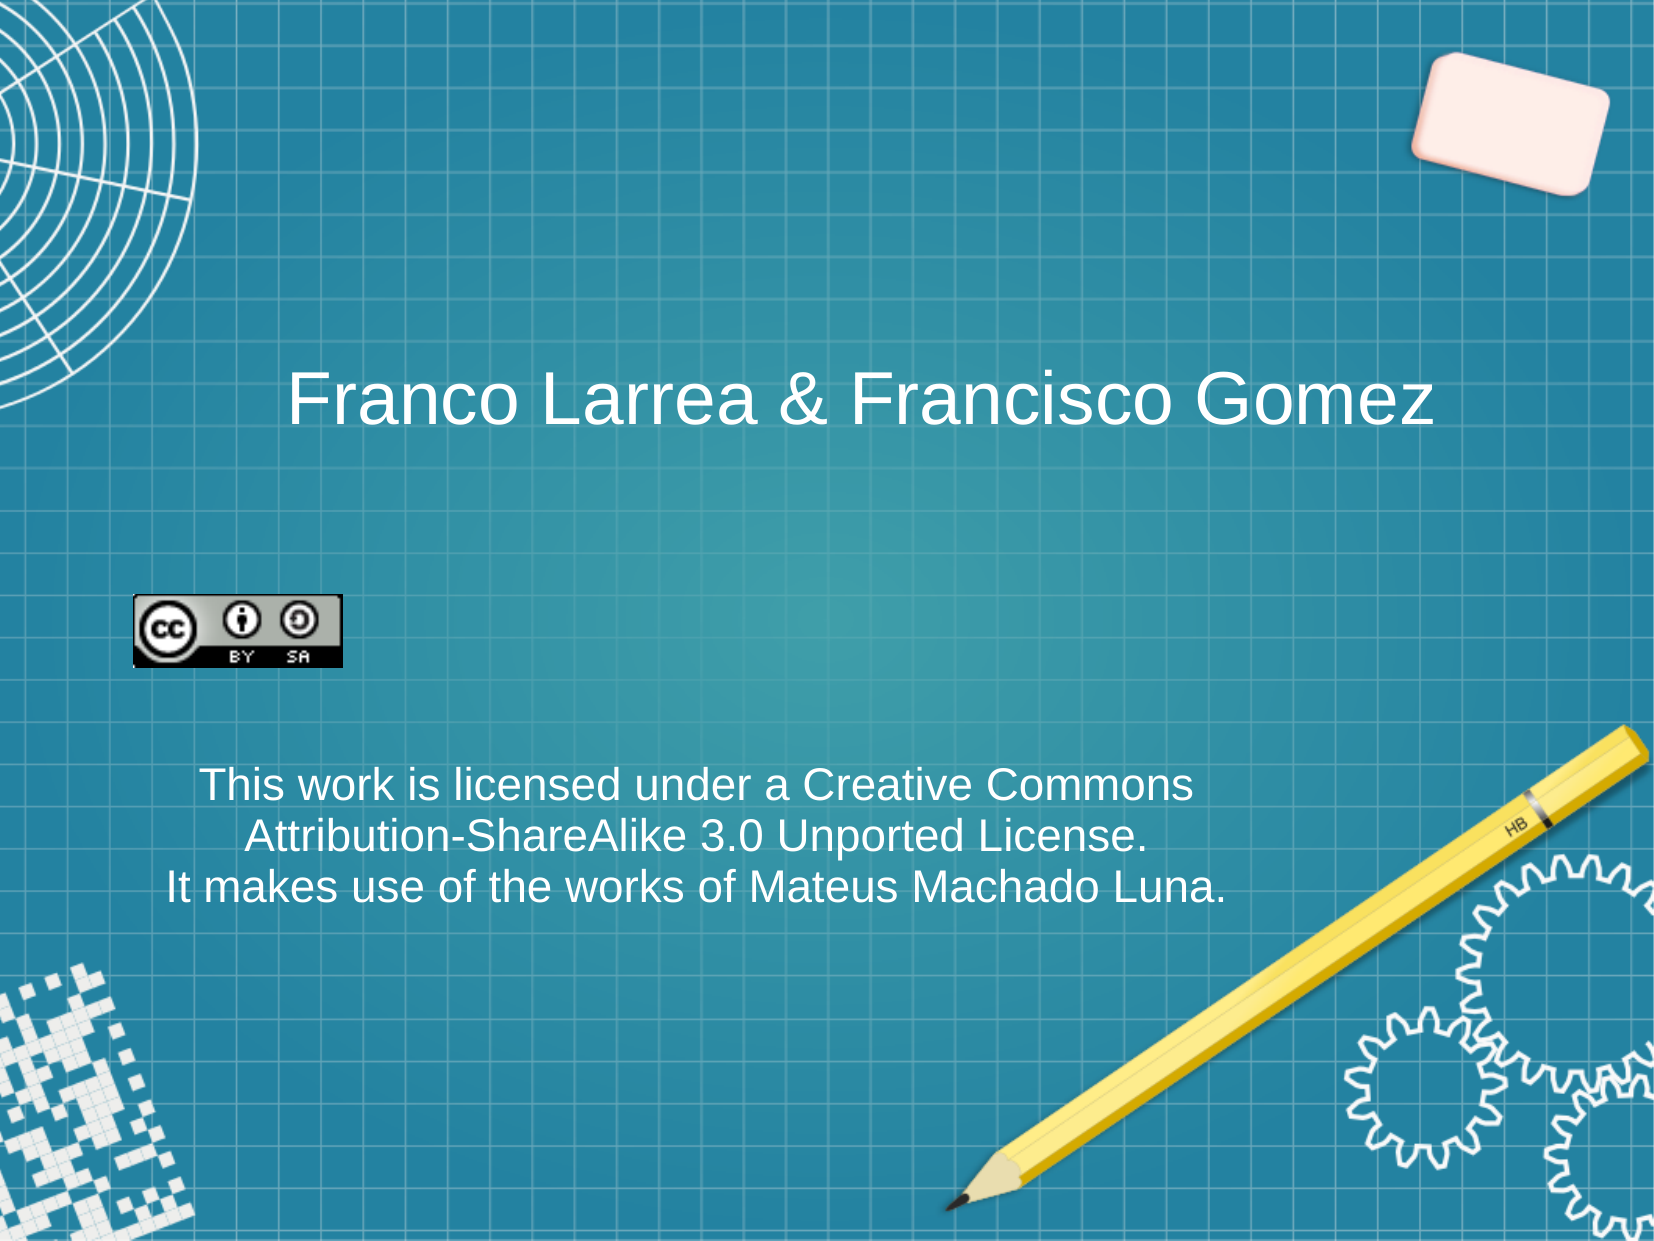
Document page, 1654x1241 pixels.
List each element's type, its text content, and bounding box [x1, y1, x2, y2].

title Franco Larrea & Francisco Gomez [271, 295, 1453, 503]
title This work is licensed under a Creative Commons Attribution-ShareAlike 3.0 Unported License. It makes use of the works of Mateus Machado Luna. [106, 732, 1288, 940]
picture [0, 0, 1654, 1241]
